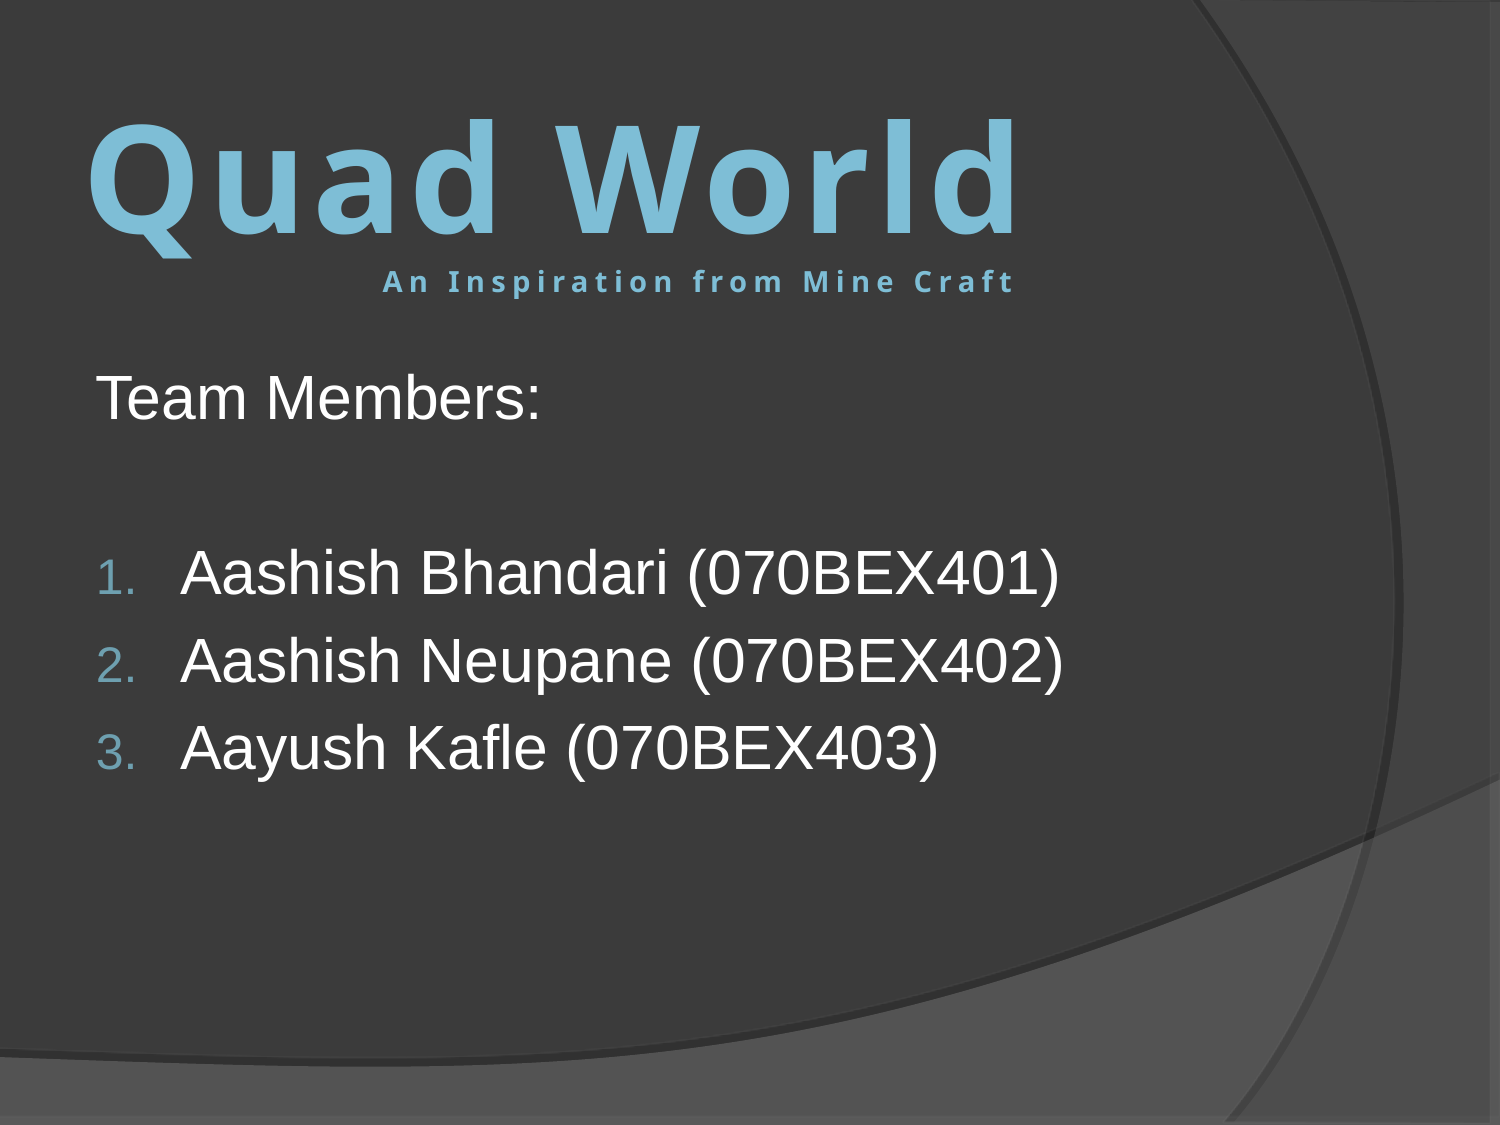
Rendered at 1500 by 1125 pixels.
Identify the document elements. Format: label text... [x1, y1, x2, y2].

title Quad World An Inspiration from Mine Craft [75, 45, 1300, 338]
list Team Members: Aashish Bhandari (070BEX401) Aashish Neupane (070BEX402) Aayush Kafle (070BEX403) [75, 350, 1300, 1005]
